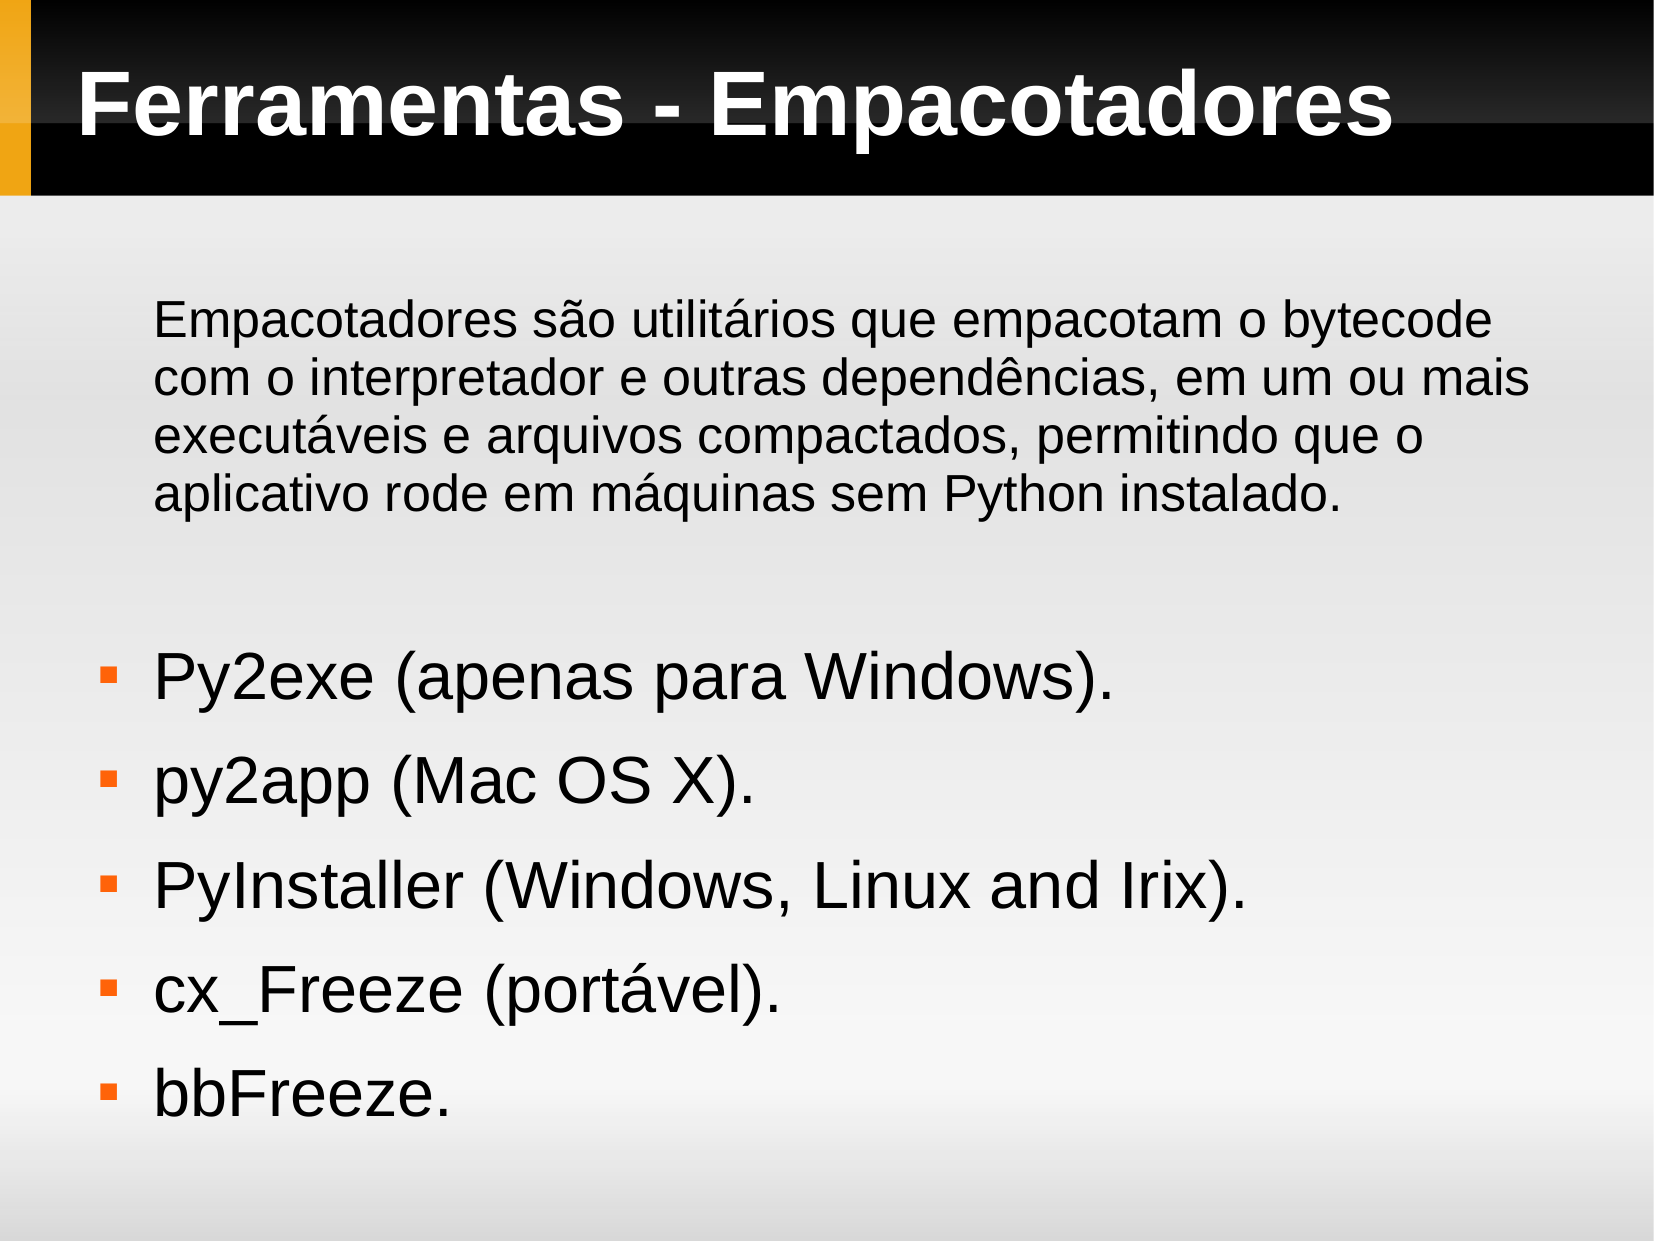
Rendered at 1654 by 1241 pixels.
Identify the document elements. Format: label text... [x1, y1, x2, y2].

title Ferramentas - Empacotadores [76, 7, 1565, 200]
list Empacotadores são utilitários que empacotam o bytecode com o interpretador e outras dependências, em um ou mais executáveis e arquivos compactados, permitindo que o aplicativo rode em máquinas sem Python instalado. Py2exe (apenas para Windows). py2app (Mac OS X). PyInstaller (Windows, Linux and Irix). cx_Freeze (portável). bbFreeze. [82, 290, 1571, 1132]
picture [0, 0, 1654, 1241]
